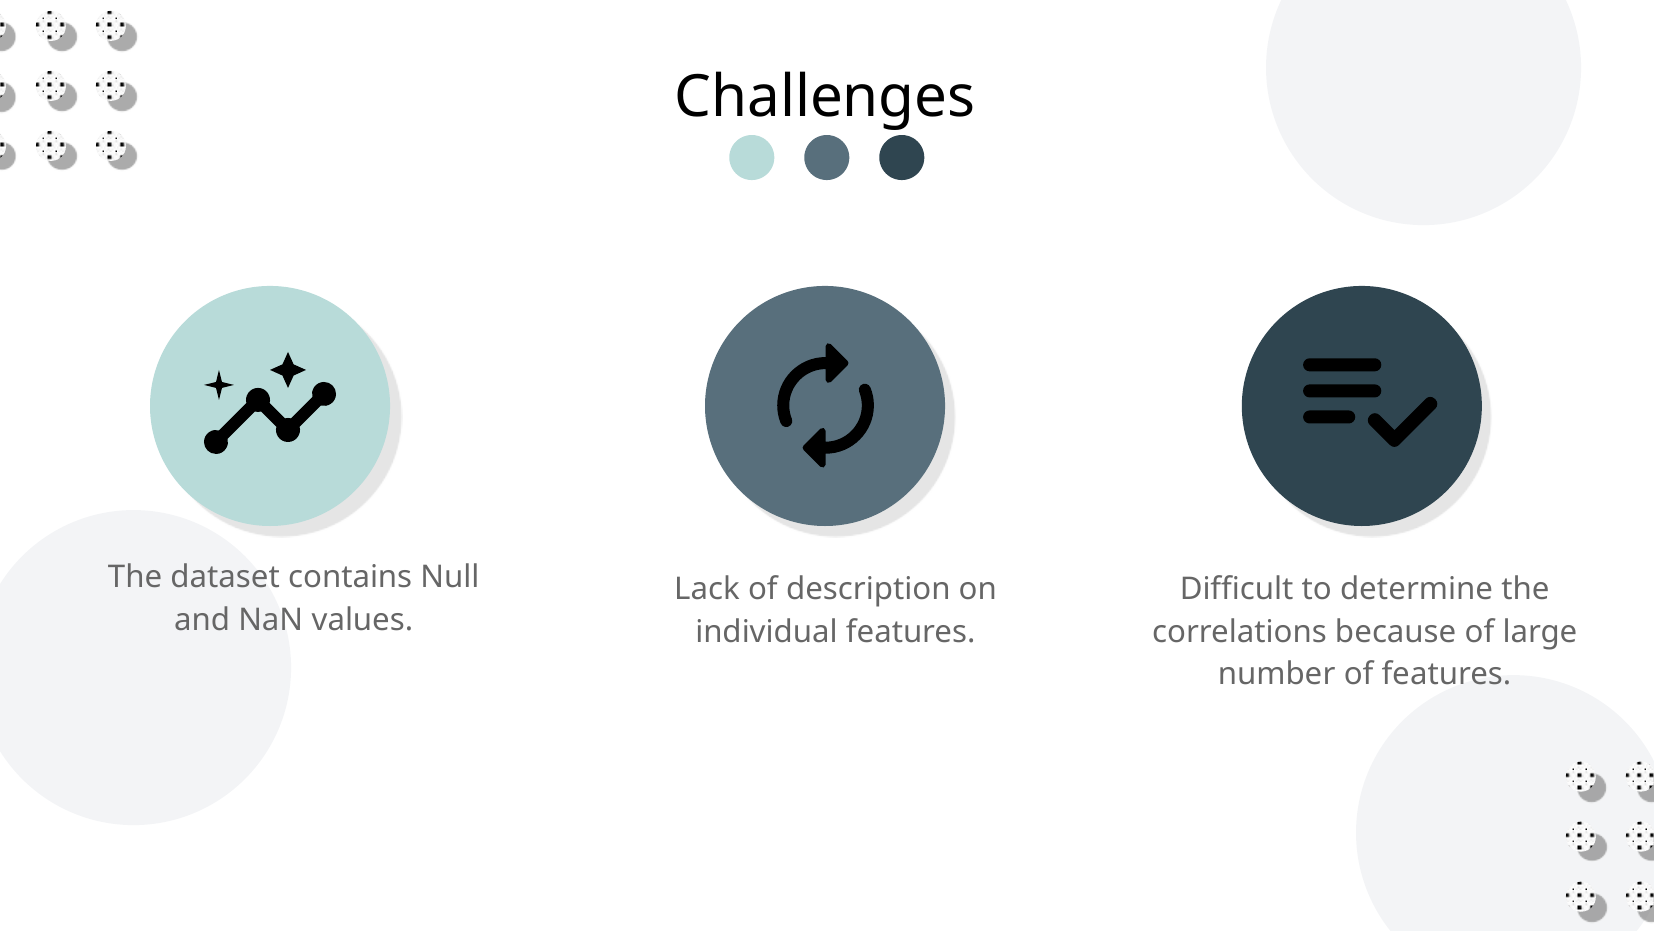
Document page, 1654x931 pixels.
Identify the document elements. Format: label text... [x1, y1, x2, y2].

text_box [150, 285, 391, 527]
text_box Challenges [420, 46, 1231, 144]
picture [1565, 761, 1596, 792]
text_box The dataset contains Null and NaN values. [62, 546, 526, 672]
text_box [729, 135, 775, 181]
picture [0, 74, 6, 99]
picture [1625, 761, 1654, 792]
picture [1625, 821, 1654, 852]
picture [0, 133, 7, 159]
text_box [804, 135, 850, 181]
picture [1565, 821, 1596, 852]
text_box [879, 135, 925, 181]
text_box Difficult to determine the correlations because of large number of features. [1136, 558, 1594, 718]
picture [750, 329, 902, 481]
picture [35, 70, 66, 101]
picture [95, 70, 126, 101]
picture [35, 10, 66, 41]
text_box Lack of description on individual features. [600, 558, 1072, 684]
text_box [1241, 285, 1482, 527]
picture [95, 10, 126, 41]
picture [195, 330, 346, 481]
picture [1286, 315, 1450, 479]
picture [1625, 881, 1654, 912]
picture [0, 13, 6, 38]
picture [1565, 881, 1596, 912]
picture [95, 130, 127, 161]
text_box [705, 285, 946, 527]
picture [35, 130, 67, 161]
